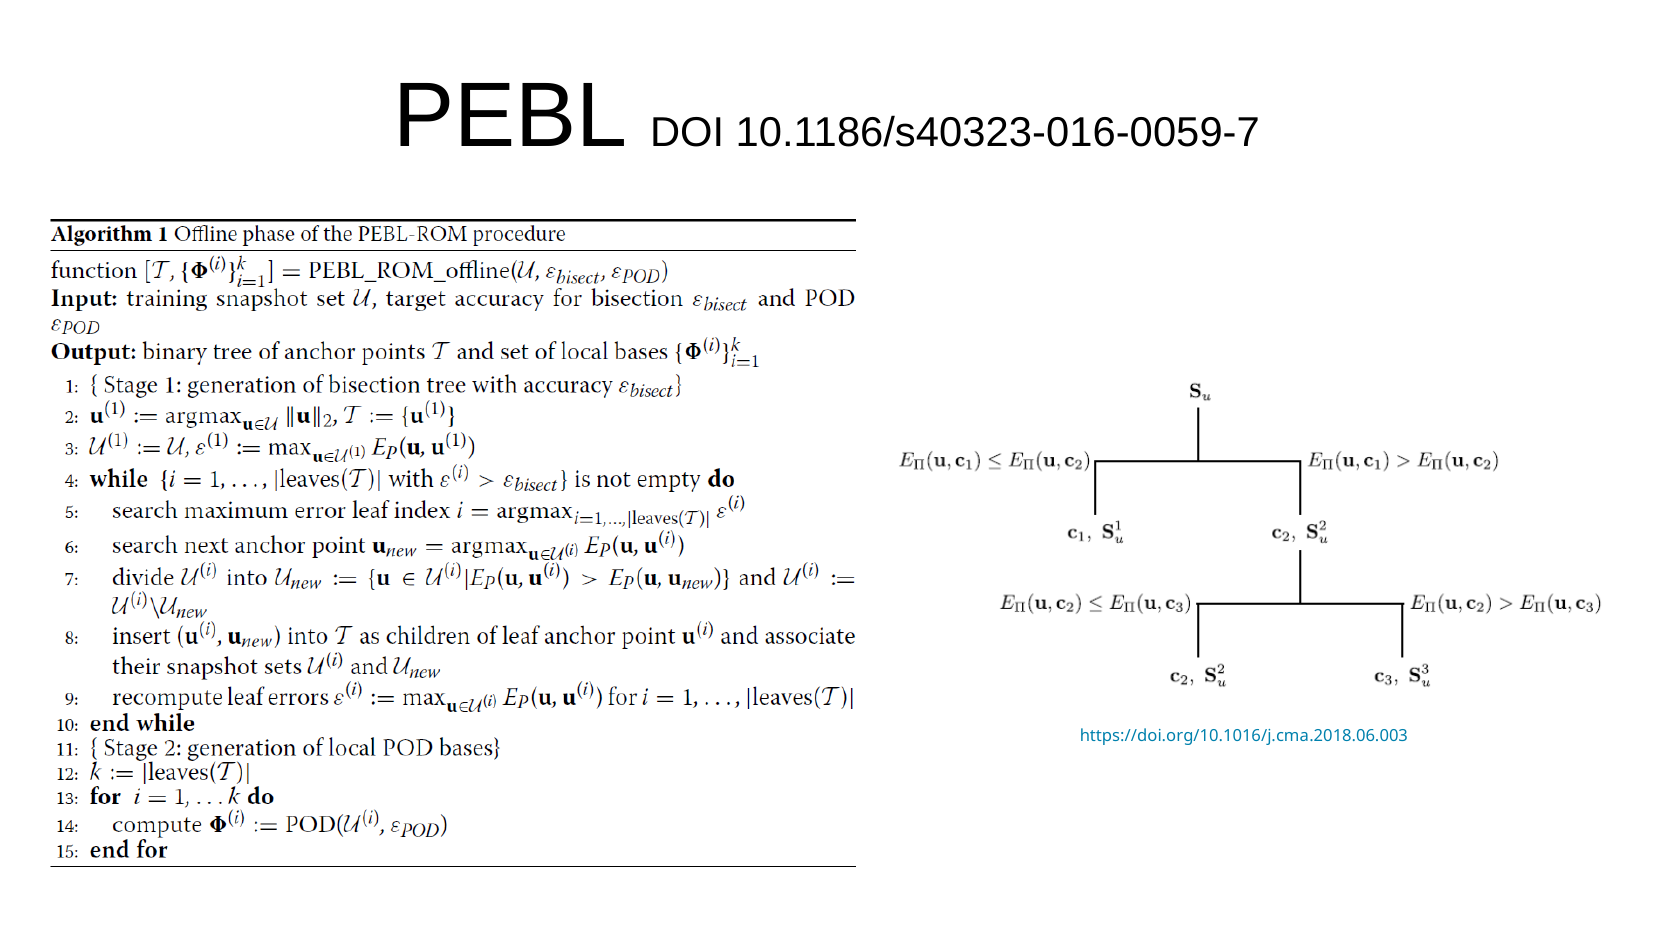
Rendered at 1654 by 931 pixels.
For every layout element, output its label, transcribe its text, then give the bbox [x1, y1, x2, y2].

title PEBL DOI 10.1186/s40323-016-0059-7 [82, 37, 1571, 193]
text_box https://doi.org/10.1016/j.cma.2018.06.003 [1065, 715, 1453, 751]
picture [30, 201, 1654, 886]
